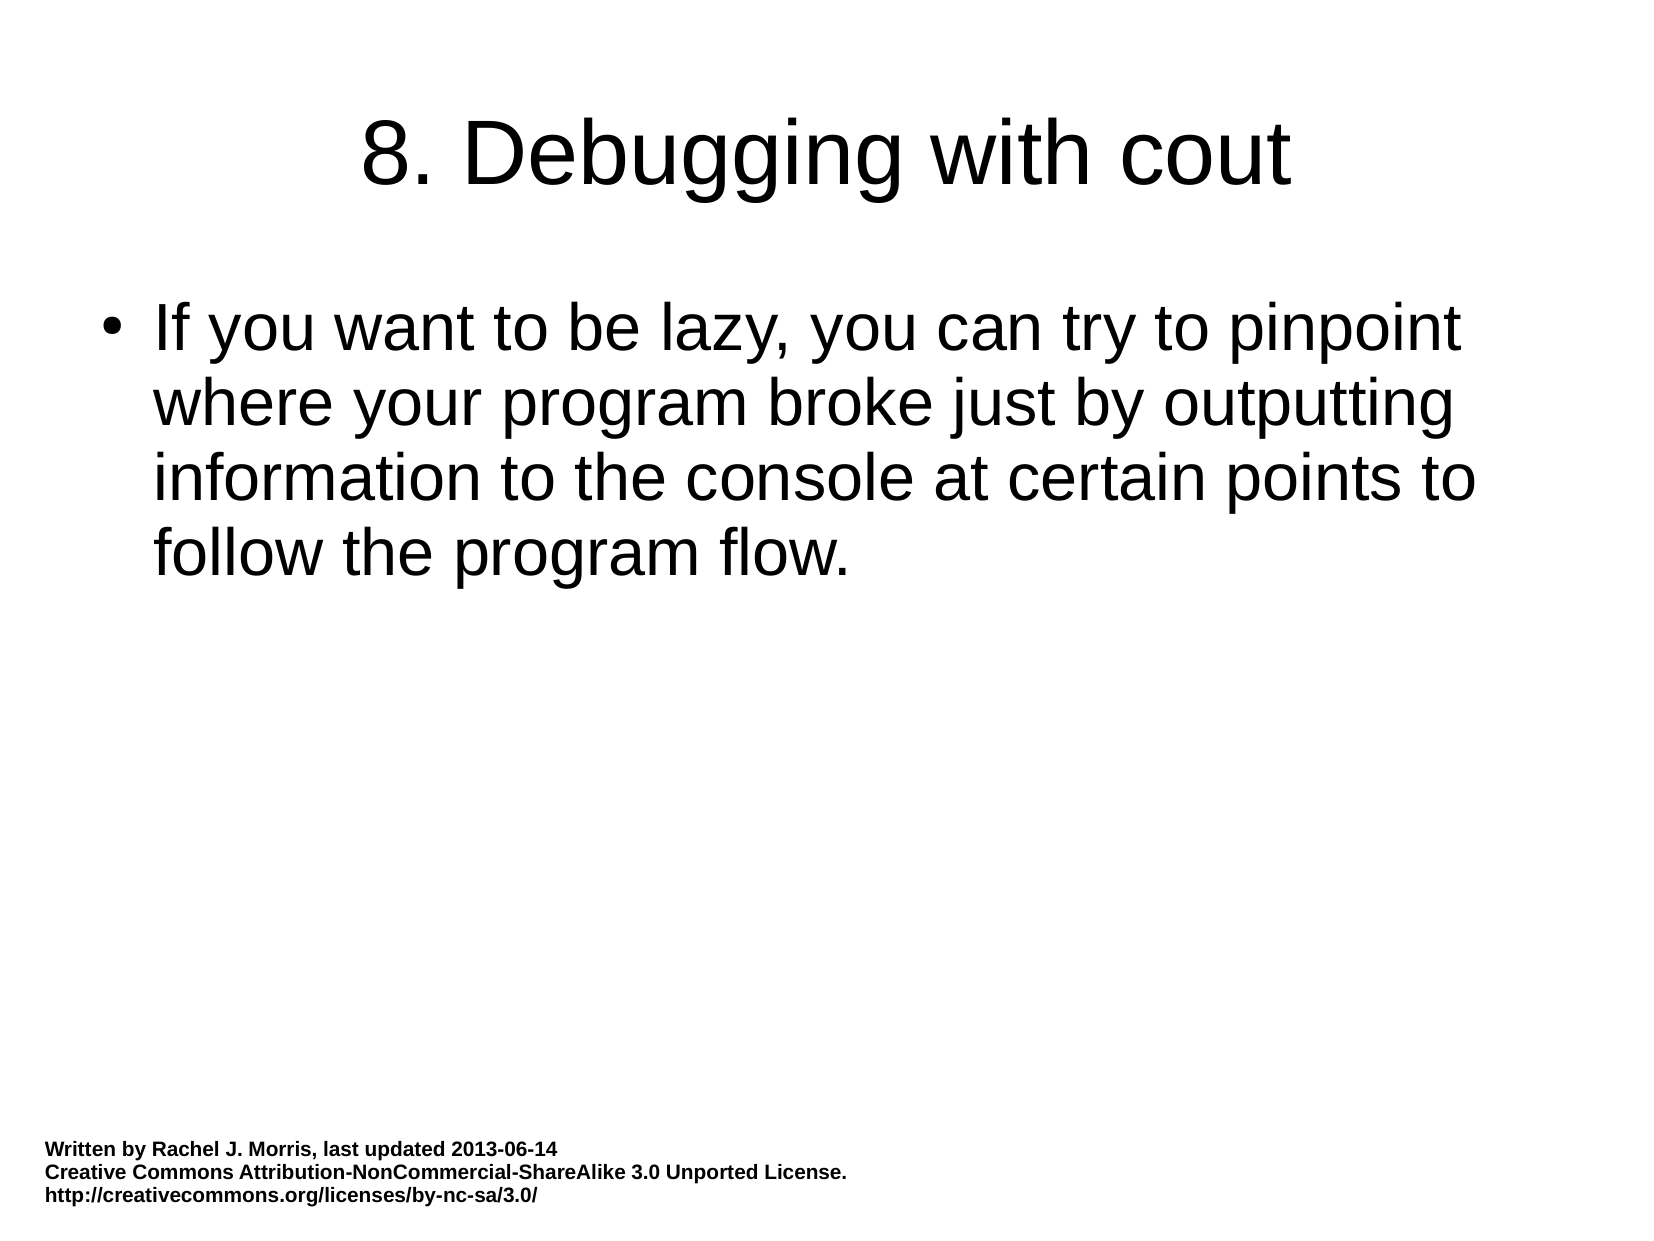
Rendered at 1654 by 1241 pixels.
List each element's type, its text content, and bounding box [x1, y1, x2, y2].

title 8. Debugging with cout [82, 49, 1571, 257]
list If you want to be lazy, you can try to pinpoint where your program broke just by outputting information to the console at certain points to follow the program flow. [82, 290, 1538, 1010]
